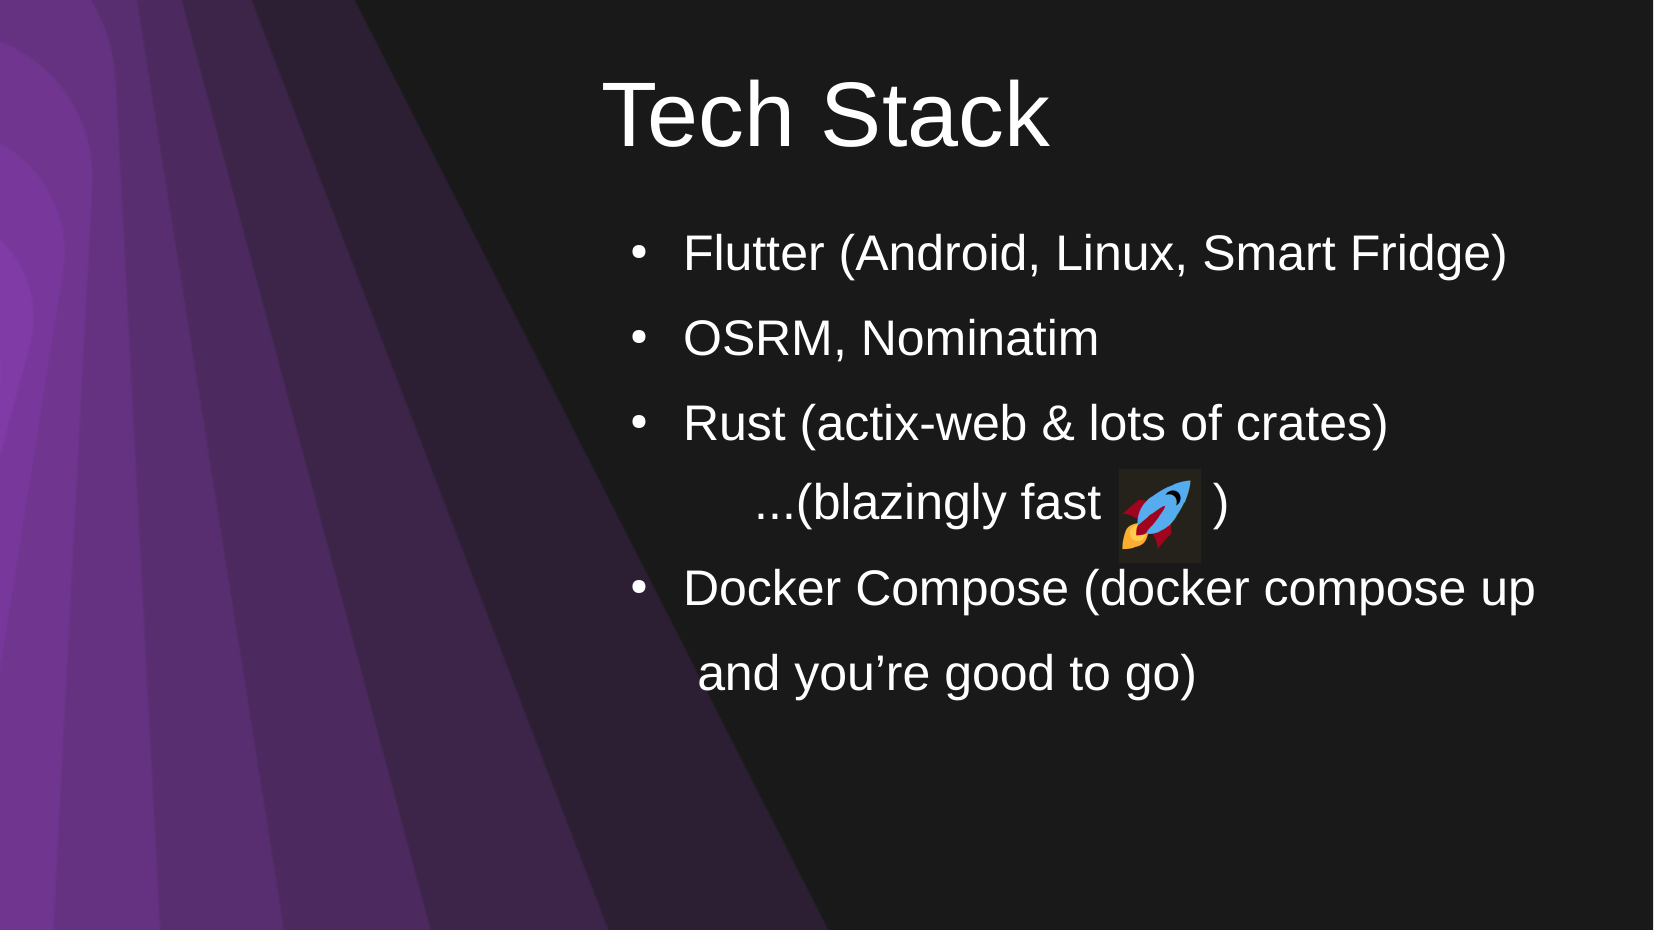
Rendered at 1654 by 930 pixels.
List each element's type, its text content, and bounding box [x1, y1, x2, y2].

list Flutter (Android, Linux, Smart Fridge) OSRM, Nominatim Rust (actix-web & lots of crates) ...(blazingly fast ) Docker Compose (docker compose up and you’re good to go) [612, 225, 1653, 765]
title Tech Stack [82, 37, 1571, 193]
picture [0, 0, 1654, 930]
